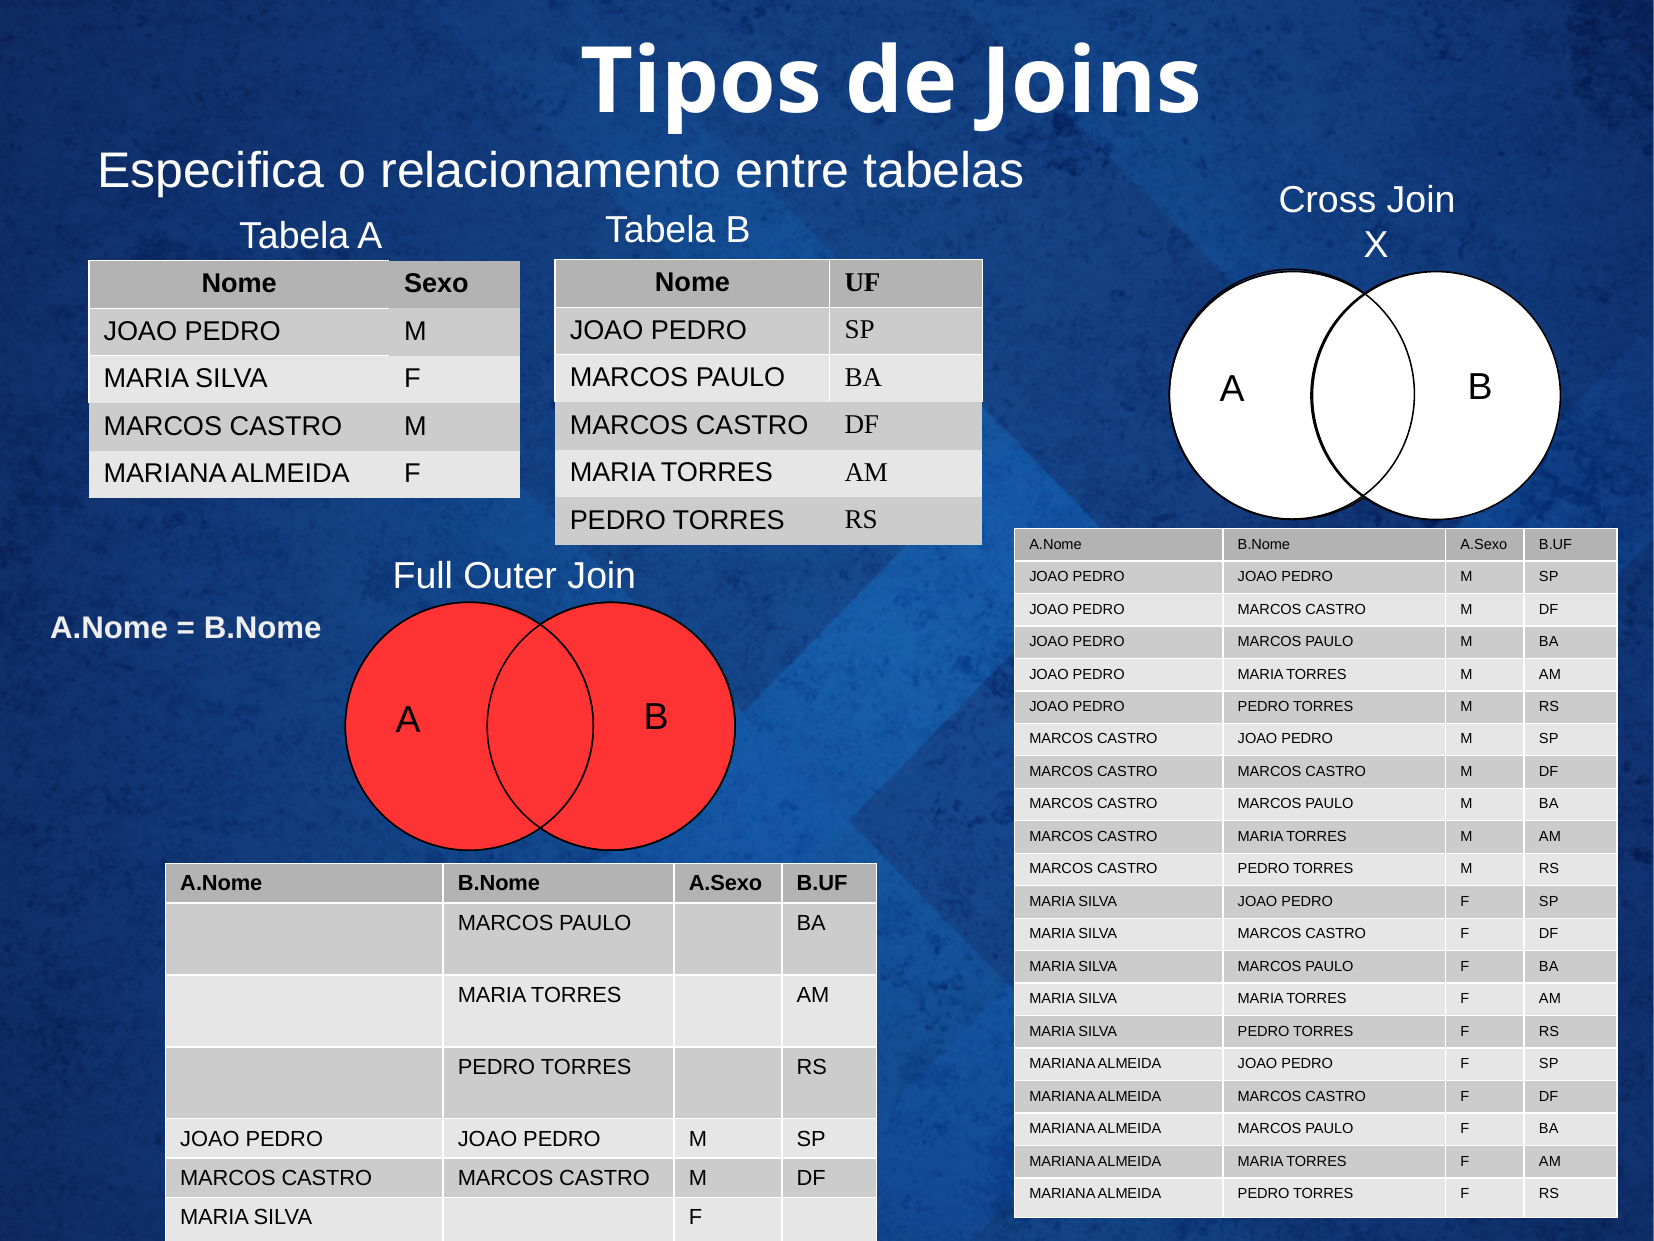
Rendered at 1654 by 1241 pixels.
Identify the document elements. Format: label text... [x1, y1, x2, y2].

table_header B.UF [1525, 529, 1616, 560]
table_cell M [1446, 594, 1523, 625]
table_cell SP [830, 308, 982, 354]
table_cell M [1446, 627, 1523, 658]
text_box B [628, 684, 700, 742]
table_cell M [1446, 562, 1523, 593]
table_cell RS [830, 497, 982, 545]
table_cell F [1446, 886, 1523, 918]
table_cell MARCOS CASTRO [166, 1159, 442, 1197]
table_cell F [1446, 1081, 1523, 1112]
text_box [488, 604, 734, 849]
table_cell M [675, 1159, 781, 1197]
table_cell BA [1525, 951, 1616, 982]
text_box Especifica o relacionamento entre tabelas [82, 129, 1051, 209]
table_cell RS [1525, 854, 1616, 885]
table_cell MARCOS PAULO [556, 355, 829, 402]
table_cell MARCOS CASTRO [1015, 821, 1222, 853]
table_cell JOAO PEDRO [1224, 1049, 1445, 1080]
text_box Tabela A [224, 203, 532, 261]
table_cell RS [1525, 1016, 1616, 1047]
text_box Cross Join X [1263, 167, 1489, 225]
table_cell JOAO PEDRO [444, 1119, 673, 1157]
table_cell JOAO PEDRO [1015, 627, 1222, 658]
table_header A.Nome [166, 864, 442, 902]
table_cell JOAO PEDRO [1224, 886, 1445, 918]
table_cell F [389, 451, 520, 498]
table_cell JOAO PEDRO [1015, 594, 1222, 625]
table_cell DF [1525, 919, 1616, 950]
table_cell F [1446, 1114, 1523, 1145]
table_cell PEDRO TORRES [1224, 1016, 1445, 1047]
table_header B.UF [783, 864, 876, 902]
table_cell SP [1525, 724, 1616, 755]
table_cell MARCOS CASTRO [1015, 854, 1222, 885]
table_cell M [1446, 659, 1523, 690]
table_cell MARCOS CASTRO [1224, 594, 1445, 625]
table_cell PEDRO TORRES [555, 497, 830, 545]
table_header Nome [556, 260, 829, 307]
table_cell MARIA TORRES [555, 450, 830, 497]
text_box B [1452, 354, 1524, 411]
table_cell M [1446, 724, 1523, 755]
table_cell MARIA SILVA [90, 356, 389, 403]
table_cell MARCOS CASTRO [1224, 756, 1445, 788]
text_box Tipos de Joins [307, 35, 1477, 116]
table_cell JOAO PEDRO [1015, 562, 1222, 593]
table_cell DF [1525, 594, 1616, 625]
table_header UF [830, 260, 982, 307]
table_cell MARIA SILVA [1015, 984, 1222, 1015]
table_cell SP [783, 1119, 876, 1157]
text_box [345, 602, 539, 851]
table_cell MARCOS PAULO [444, 904, 673, 974]
table_cell RS [783, 1048, 876, 1118]
table_cell M [1446, 756, 1523, 788]
table_cell JOAO PEDRO [1224, 724, 1445, 755]
text_box [1349, 271, 1561, 520]
table_cell M [389, 308, 520, 356]
table_cell BA [783, 904, 876, 974]
text_box Full Outer Join [377, 543, 685, 600]
table_cell [675, 904, 781, 974]
table_cell DF [830, 402, 982, 450]
table_cell BA [1525, 627, 1616, 658]
table_cell DF [1525, 1081, 1616, 1112]
table_cell PEDRO TORRES [444, 1048, 673, 1118]
table_cell AM [1525, 659, 1616, 690]
table_header Sexo [389, 261, 520, 308]
table_cell MARCOS PAULO [1224, 1114, 1445, 1145]
table_cell BA [830, 355, 982, 402]
table_header Nome [90, 261, 389, 308]
table_cell AM [1525, 1146, 1616, 1177]
table_cell RS [1525, 1179, 1616, 1217]
table_cell M [1446, 821, 1523, 853]
table_cell BA [1525, 1114, 1616, 1145]
table_cell MARIA TORRES [444, 976, 673, 1046]
table_header A.Sexo [675, 864, 781, 902]
table_header B.Nome [1224, 529, 1445, 560]
table_cell PEDRO TORRES [1224, 854, 1445, 885]
table_cell SP [1525, 886, 1616, 918]
table_cell AM [830, 450, 982, 497]
table_cell M [389, 403, 520, 451]
table_cell F [389, 356, 520, 403]
table_cell [166, 904, 442, 974]
table_cell BA [1525, 789, 1616, 820]
table_cell MARCOS PAULO [1224, 789, 1445, 820]
table_header B.Nome [444, 864, 673, 902]
table_cell M [1446, 854, 1523, 885]
table_cell [675, 1048, 781, 1118]
table_cell MARCOS CASTRO [89, 403, 389, 451]
table_cell [675, 976, 781, 1046]
table_cell SP [1525, 562, 1616, 593]
table_cell F [1446, 1049, 1523, 1080]
table_cell F [1446, 1146, 1523, 1177]
table_cell F [1446, 951, 1523, 982]
table_cell JOAO PEDRO [166, 1119, 442, 1157]
table_cell MARIA TORRES [1224, 821, 1445, 853]
table_cell M [1446, 692, 1523, 723]
table_cell [444, 1198, 673, 1241]
table_cell DF [783, 1159, 876, 1197]
table_cell F [1446, 984, 1523, 1015]
table_cell M [1446, 789, 1523, 820]
text_box [1171, 271, 1413, 518]
picture [0, 0, 1654, 1241]
table_cell MARCOS CASTRO [1015, 756, 1222, 788]
table_cell M [675, 1119, 781, 1157]
table_cell MARCOS CASTRO [1015, 789, 1222, 820]
text_box A.Nome = B.Nome [35, 600, 346, 650]
table_cell F [1446, 919, 1523, 950]
table_cell AM [783, 976, 876, 1046]
table_cell JOAO PEDRO [1015, 659, 1222, 690]
table_cell F [1446, 1179, 1523, 1217]
table_cell MARIANA ALMEIDA [1015, 1114, 1222, 1145]
table_cell JOAO PEDRO [90, 309, 389, 355]
table_cell MARIA TORRES [1224, 659, 1445, 690]
table_cell [783, 1198, 876, 1241]
table_cell AM [1525, 984, 1616, 1015]
table_cell MARIANA ALMEIDA [1015, 1081, 1222, 1112]
table_cell SP [1525, 1049, 1616, 1080]
table_cell [166, 976, 442, 1046]
table_cell MARIA SILVA [1015, 886, 1222, 918]
table_cell MARIANA ALMEIDA [1015, 1049, 1222, 1080]
table_cell MARCOS CASTRO [444, 1159, 673, 1197]
table_cell JOAO PEDRO [1015, 692, 1222, 723]
table_cell MARCOS CASTRO [1015, 724, 1222, 755]
table_cell MARCOS PAULO [1224, 951, 1445, 982]
table_cell MARIA SILVA [1015, 919, 1222, 950]
table_cell MARCOS CASTRO [1224, 1081, 1445, 1112]
text_box A [1204, 356, 1276, 414]
table_cell JOAO PEDRO [1224, 562, 1445, 593]
table_cell RS [1525, 692, 1616, 723]
table_cell MARIANA ALMEIDA [89, 451, 389, 498]
table_cell MARIA SILVA [166, 1198, 442, 1241]
text_box Tabela B [590, 197, 898, 254]
table_cell JOAO PEDRO [556, 308, 829, 354]
table_cell MARIA SILVA [1015, 951, 1222, 982]
table_cell DF [1525, 756, 1616, 788]
table_cell MARCOS CASTRO [555, 402, 830, 450]
text_box Tipos de Joins [682, 72, 701, 102]
table_cell MARIANA ALMEIDA [1015, 1146, 1222, 1177]
table_cell MARCOS PAULO [1224, 627, 1445, 658]
table_cell F [675, 1198, 781, 1241]
table_cell MARIA SILVA [1015, 1016, 1222, 1047]
table_cell PEDRO TORRES [1224, 692, 1445, 723]
table_cell MARCOS CASTRO [1224, 919, 1445, 950]
table_cell [166, 1048, 442, 1118]
table_cell AM [1525, 821, 1616, 853]
table_cell MARIA TORRES [1224, 1146, 1445, 1177]
table_cell MARIANA ALMEIDA [1015, 1179, 1222, 1217]
text_box A [380, 687, 452, 744]
table_header A.Sexo [1446, 529, 1523, 560]
table_cell PEDRO TORRES [1224, 1179, 1445, 1217]
table_cell F [1446, 1016, 1523, 1047]
table_cell MARIA TORRES [1224, 984, 1445, 1015]
table_header A.Nome [1015, 529, 1222, 560]
